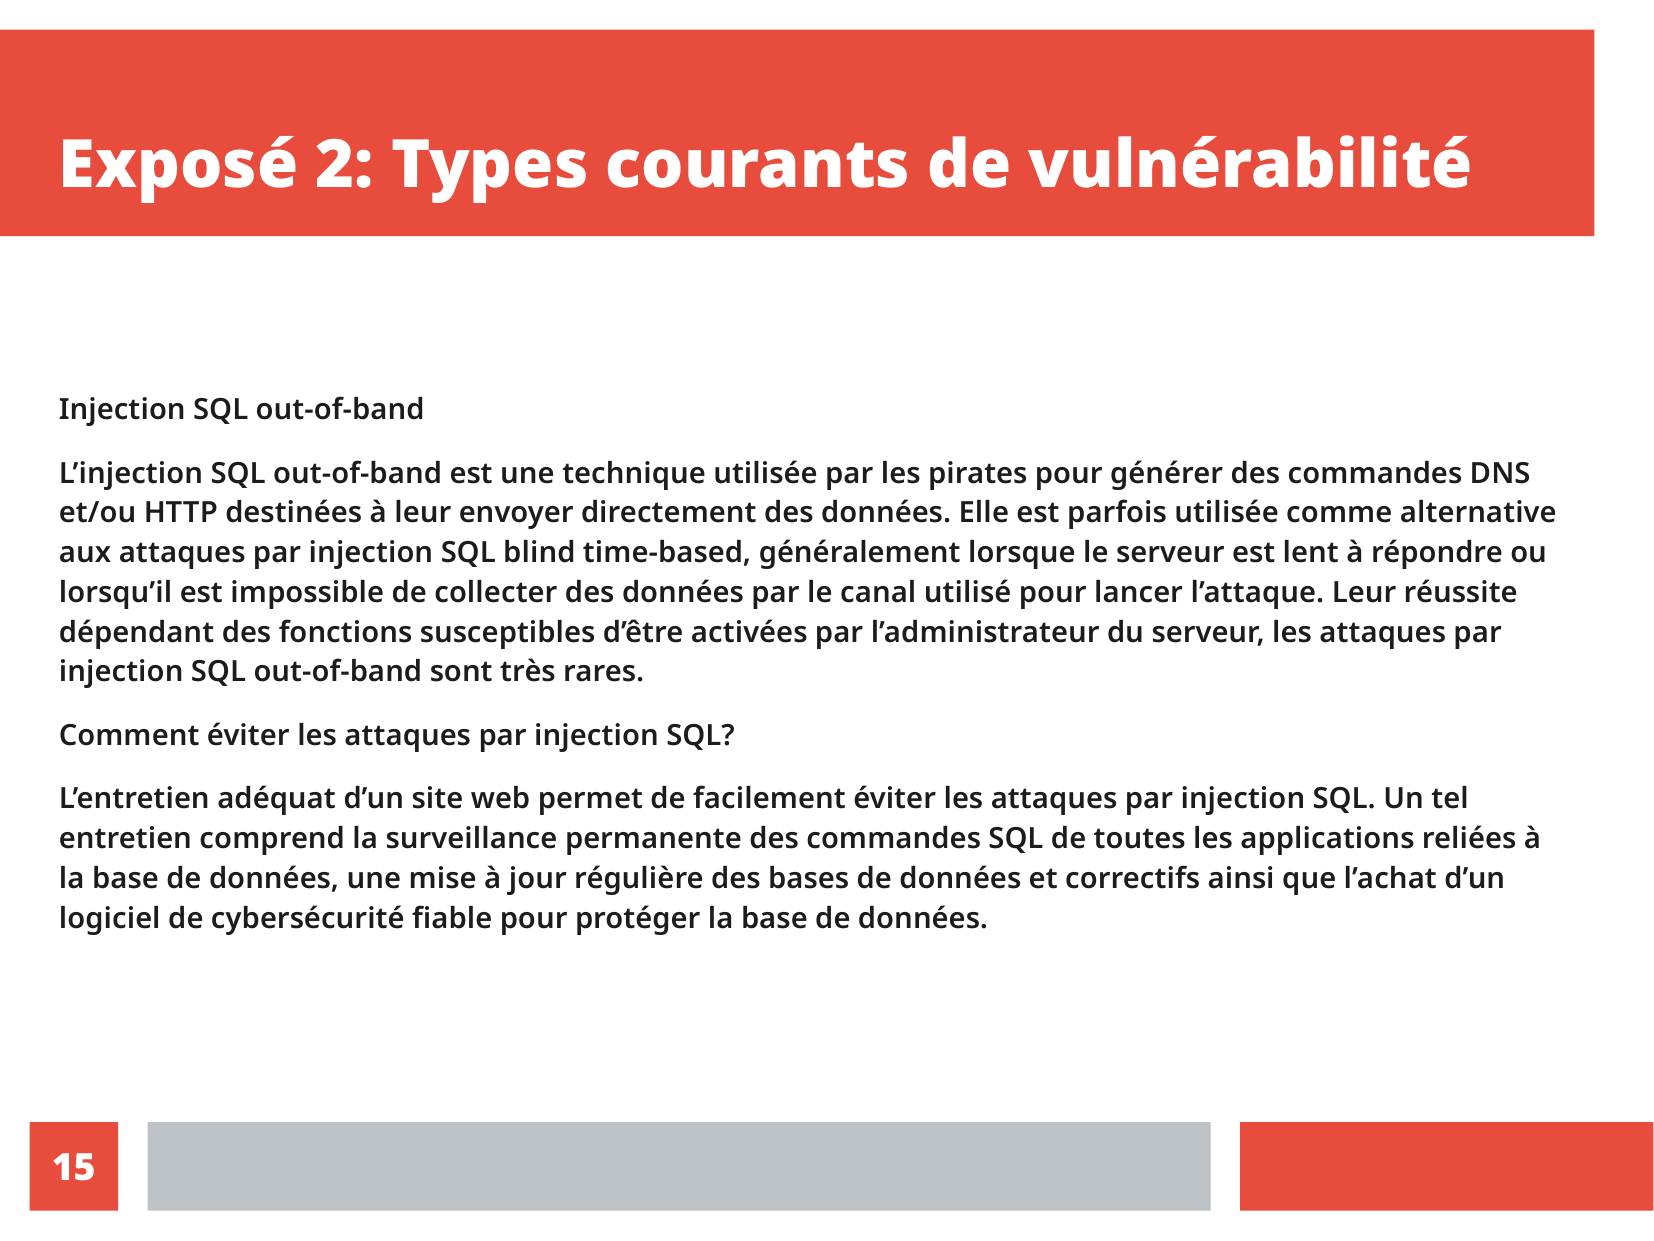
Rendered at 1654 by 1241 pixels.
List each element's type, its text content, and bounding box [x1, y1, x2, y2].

list Injection SQL out-of-band L’injection SQL out-of-band est une technique utilisée par les pirates pour générer des commandes DNS et/ou HTTP destinées à leur envoyer directement des données. Elle est parfois utilisée comme alternative aux attaques par injection SQL blind time-based, généralement lorsque le serveur est lent à répondre ou lorsqu’il est impossible de collecter des données par le canal utilisé pour lancer l’attaque. Leur réussite dépendant des fonctions susceptibles d’être activées par l’administrateur du serveur, les attaques par injection SQL out-of-band sont très rares. Comment éviter les attaques par injection SQL? L’entretien adéquat d’un site web permet de facilement éviter les attaques par injection SQL. Un tel entretien comprend la surveillance permanente des commandes SQL de toutes les applications reliées à la base de données, une mise à jour régulière des bases de données et correctifs ainsi que l’achat d’un logiciel de cybersécurité fiable pour protéger la base de données. [59, 324, 1565, 1093]
title Exposé 2: Types courants de vulnérabilité [59, 59, 1595, 207]
